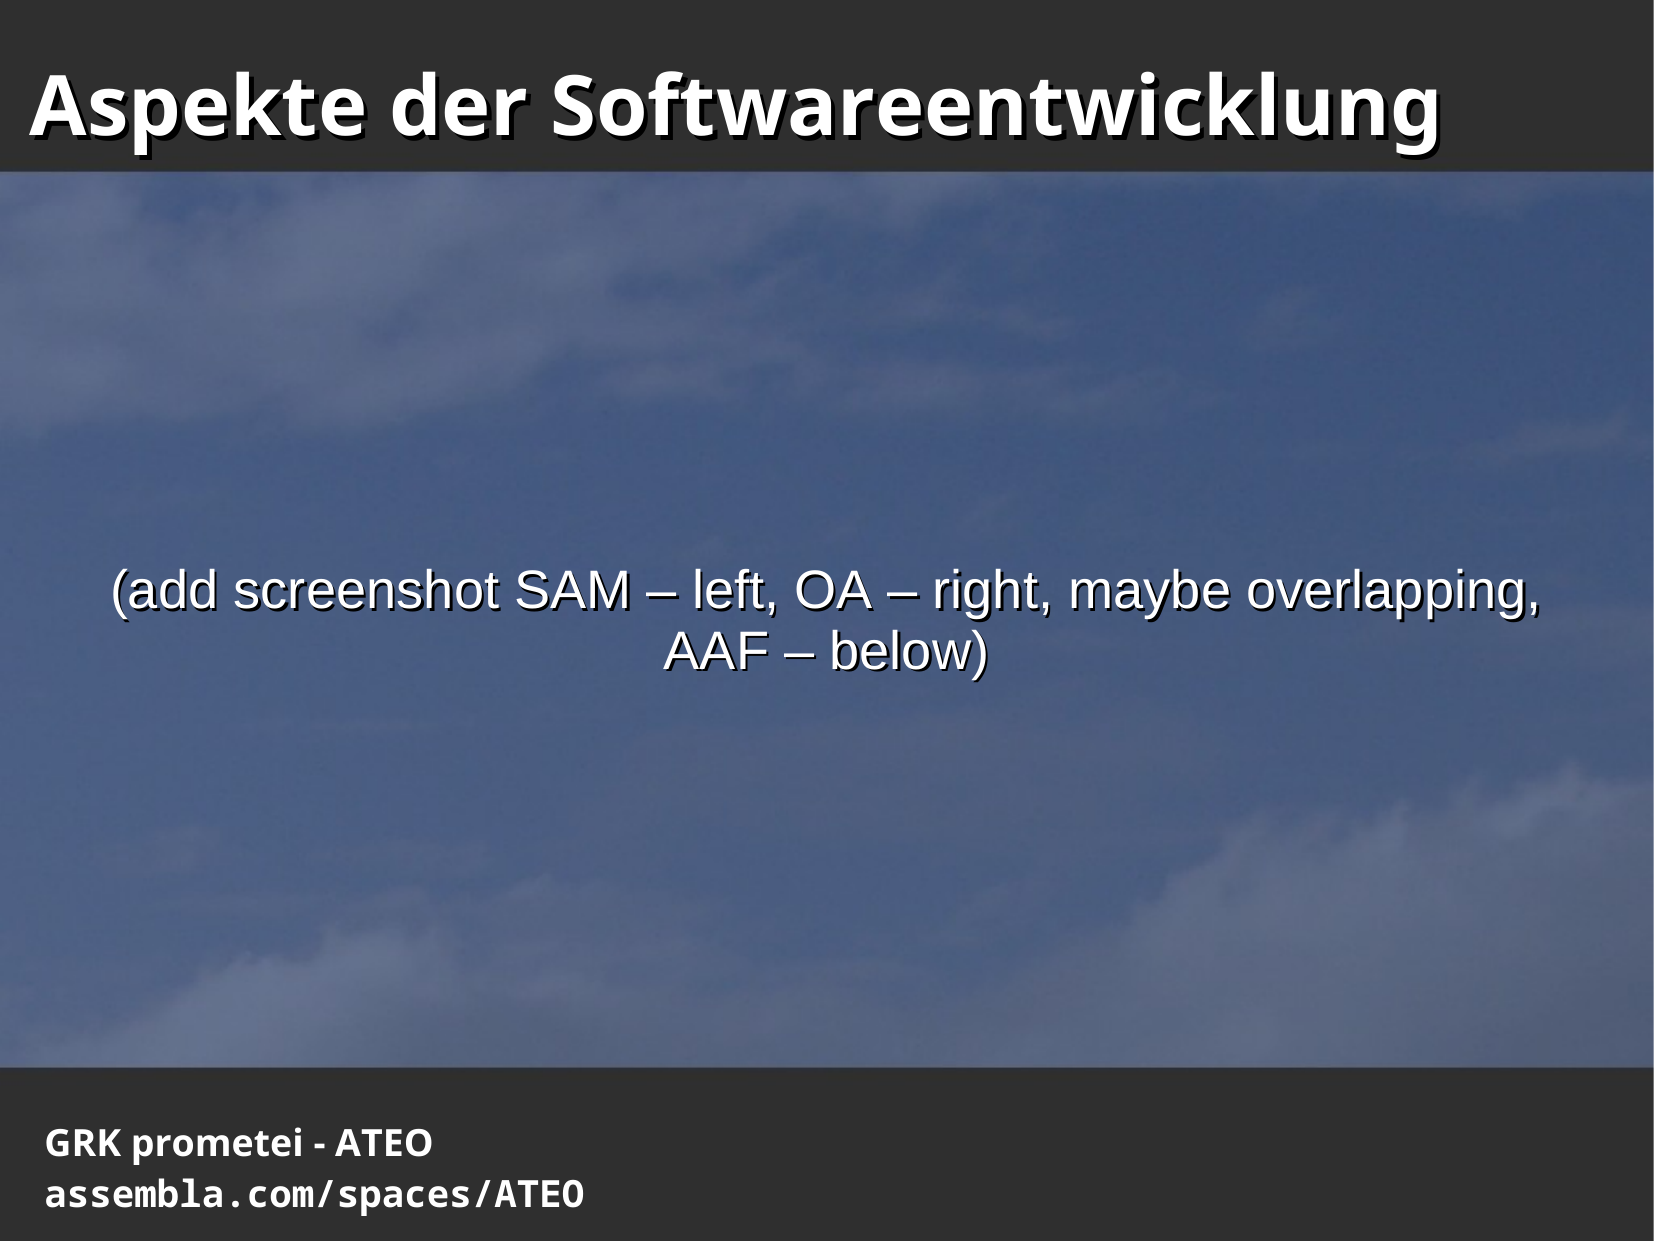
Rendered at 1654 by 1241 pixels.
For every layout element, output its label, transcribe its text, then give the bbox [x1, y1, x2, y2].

title Aspekte der Softwareentwicklung [29, 29, 1625, 178]
subtitle (add screenshot SAM – left, OA – right, maybe overlapping, AAF – below) [29, 206, 1625, 1034]
picture [0, 0, 1654, 1241]
